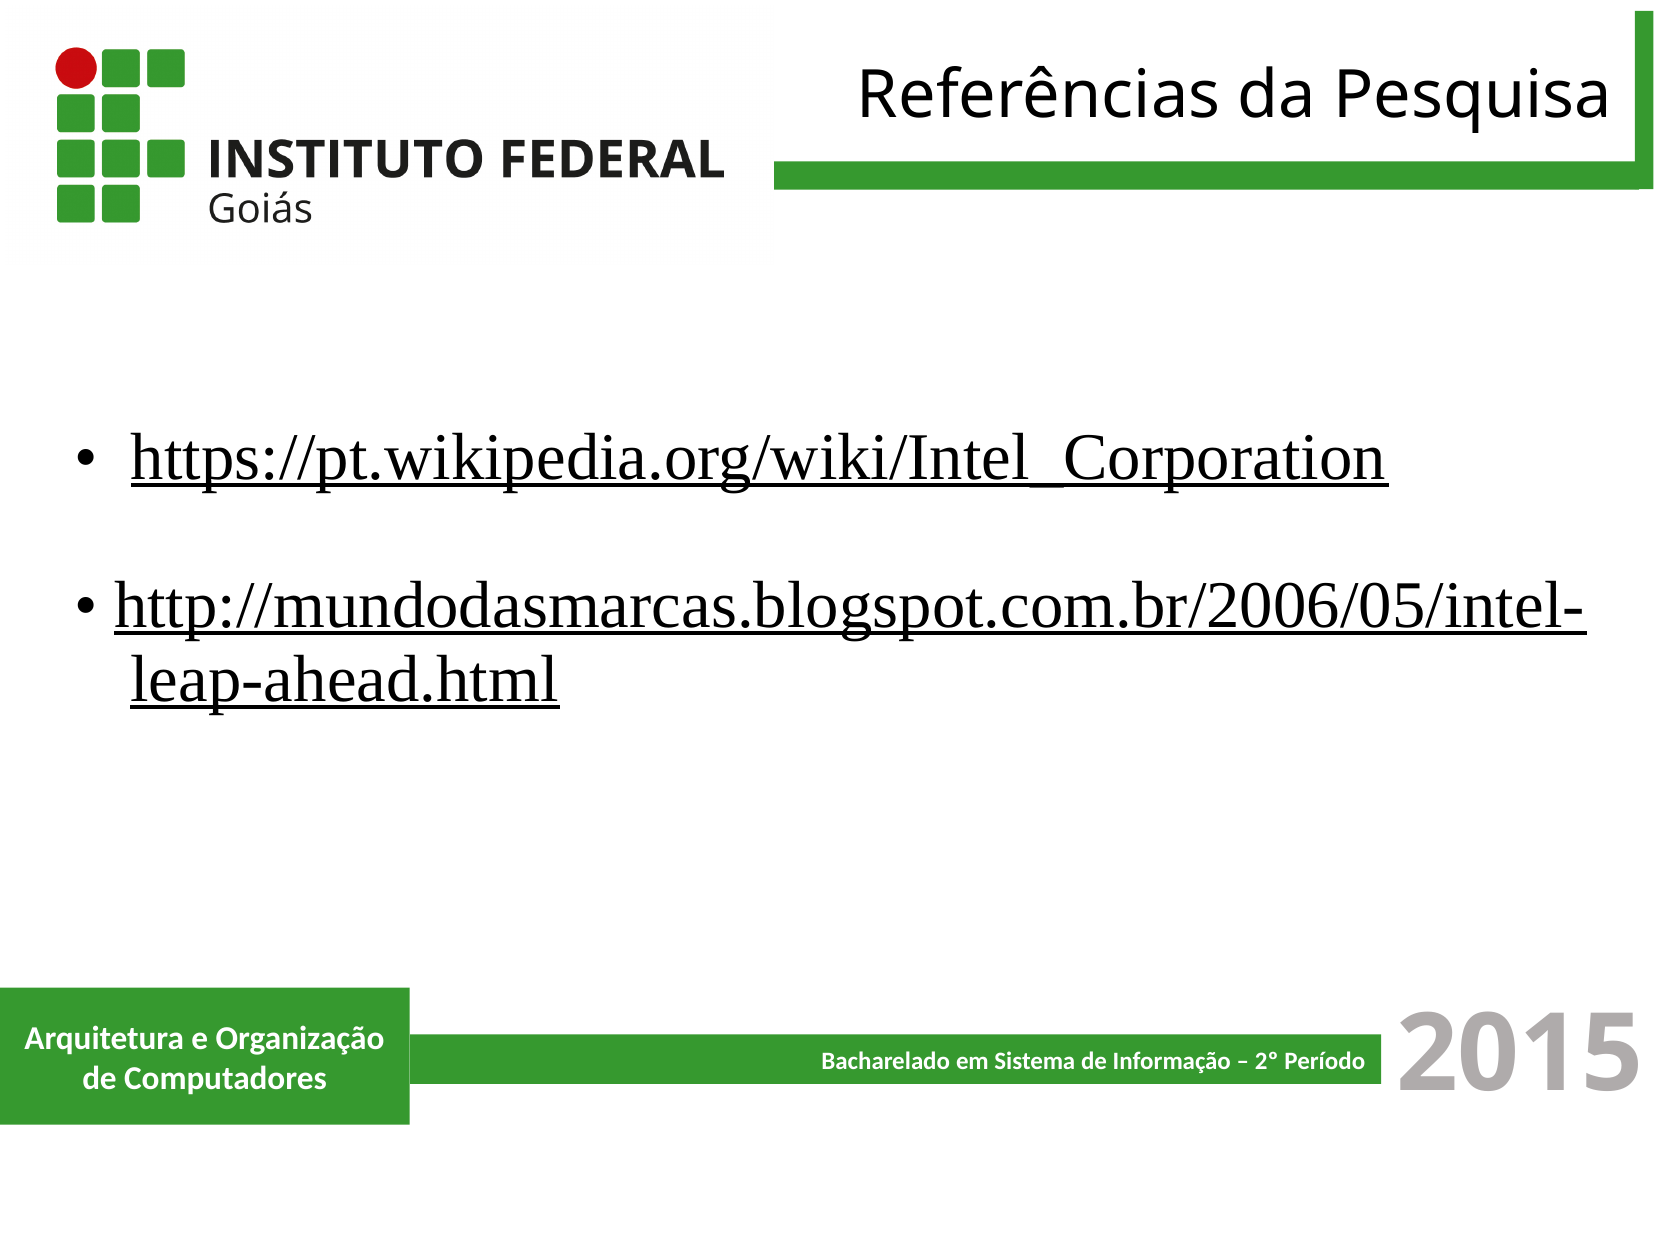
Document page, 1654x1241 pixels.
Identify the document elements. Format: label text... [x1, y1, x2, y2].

text_box Bacharelado em Sistema de Informação – 2º Período [410, 1034, 1382, 1084]
text_box 2015 [1381, 975, 1648, 1125]
text_box [774, 10, 1654, 190]
text_box Arquitetura e Organização de Computadores [0, 987, 410, 1125]
picture [5, 5, 774, 265]
text_box • https://pt.wikipedia.org/wiki/Intel_Corporation • http://mundodasmarcas.blogspot.com.br/2006/05/intel-leap-ahead.html [59, 264, 1615, 940]
text_box Referências da Pesquisa [860, 42, 1610, 138]
